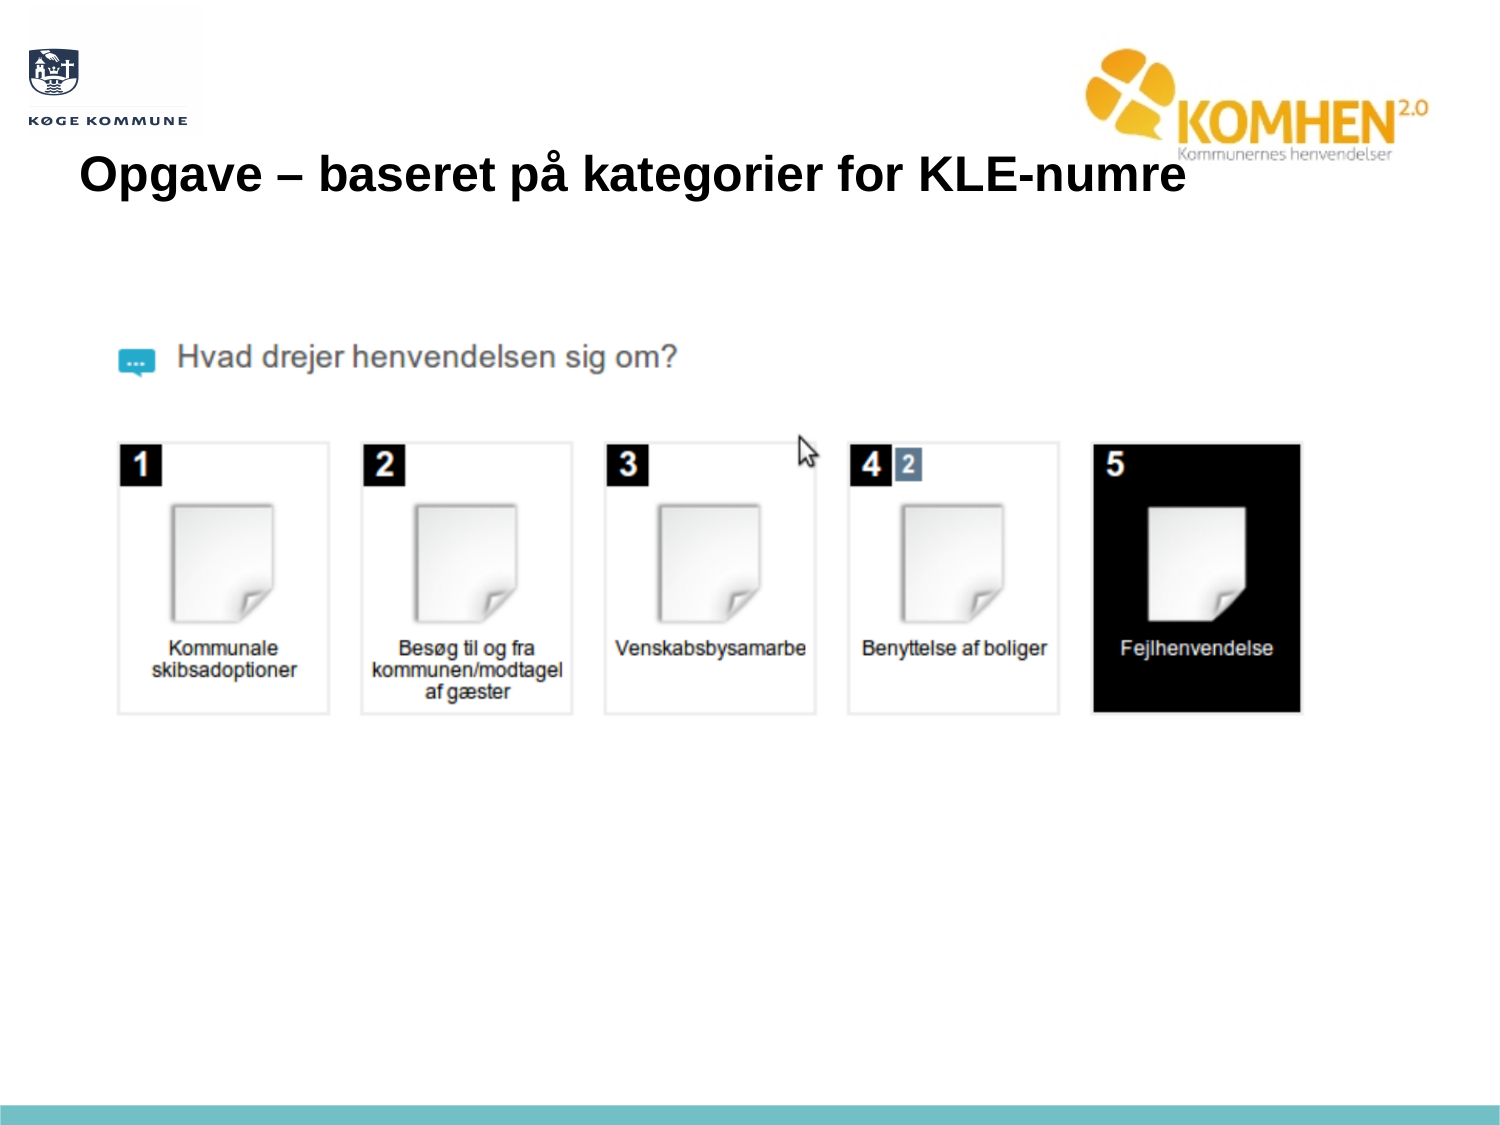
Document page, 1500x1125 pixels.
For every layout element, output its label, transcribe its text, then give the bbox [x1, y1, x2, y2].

picture [29, 5, 202, 136]
picture [90, 329, 1338, 773]
text_box Opgave – baseret på kategorier for KLE-numre [65, 78, 1415, 266]
picture [1069, 30, 1440, 186]
text_box [0, 1105, 1500, 1125]
